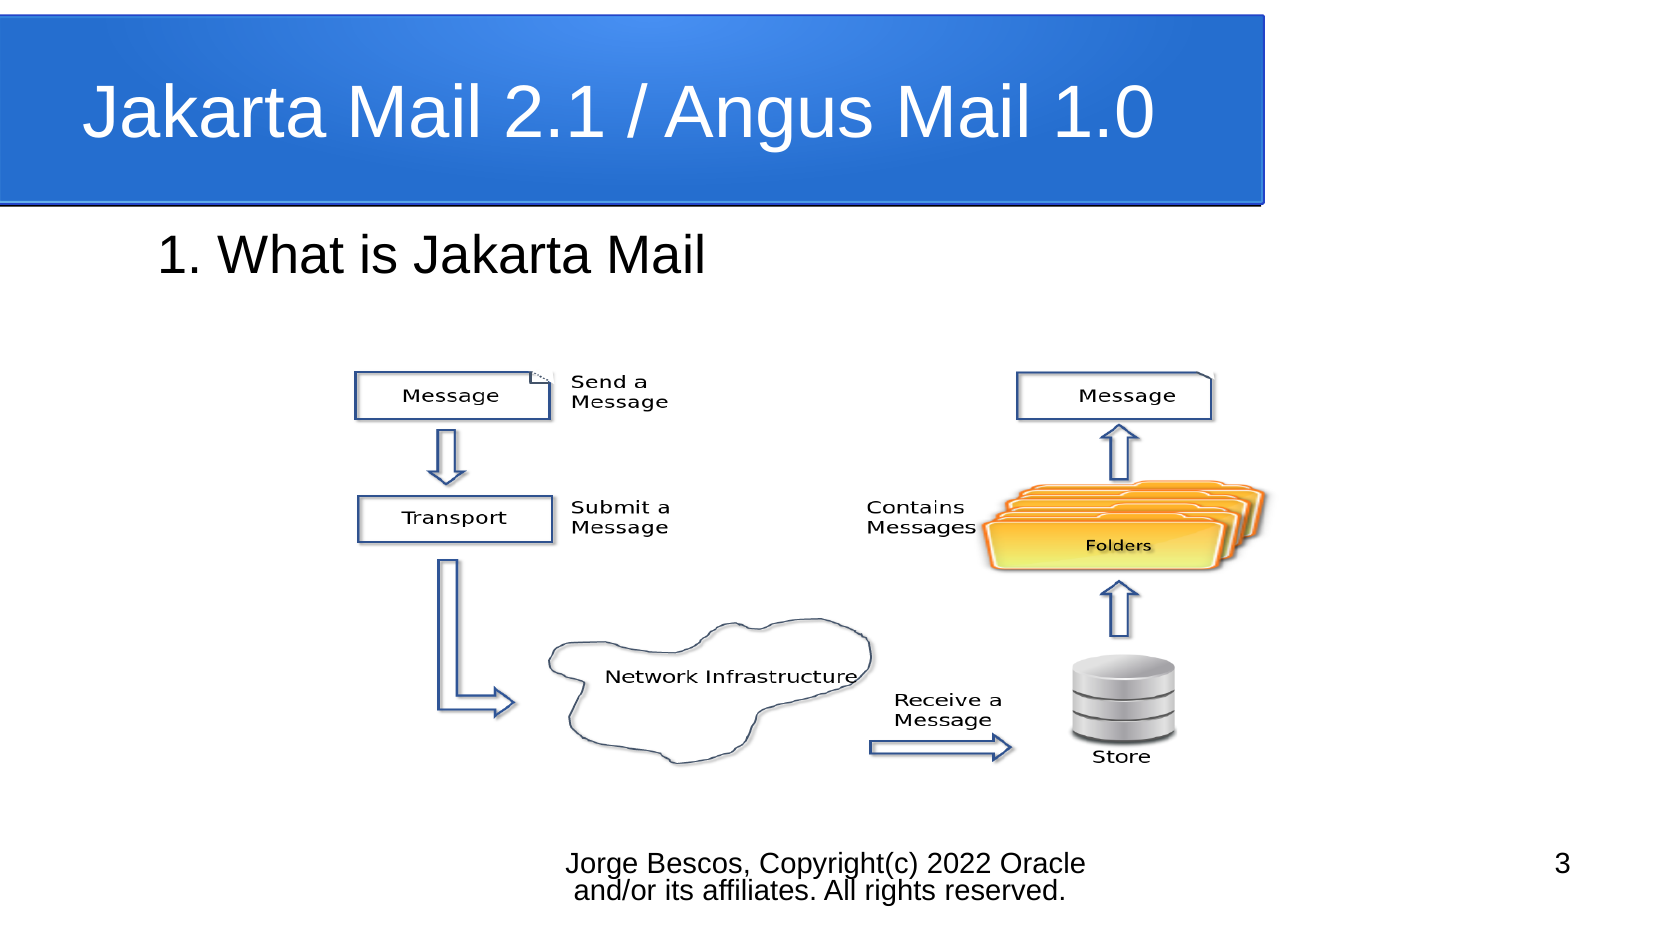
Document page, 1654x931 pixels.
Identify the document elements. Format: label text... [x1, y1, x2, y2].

picture [113, 314, 1306, 811]
list 1. What is Jakarta Mail [82, 224, 1571, 376]
title Jakarta Mail 2.1 / Angus Mail 1.0 [82, 35, 1235, 189]
